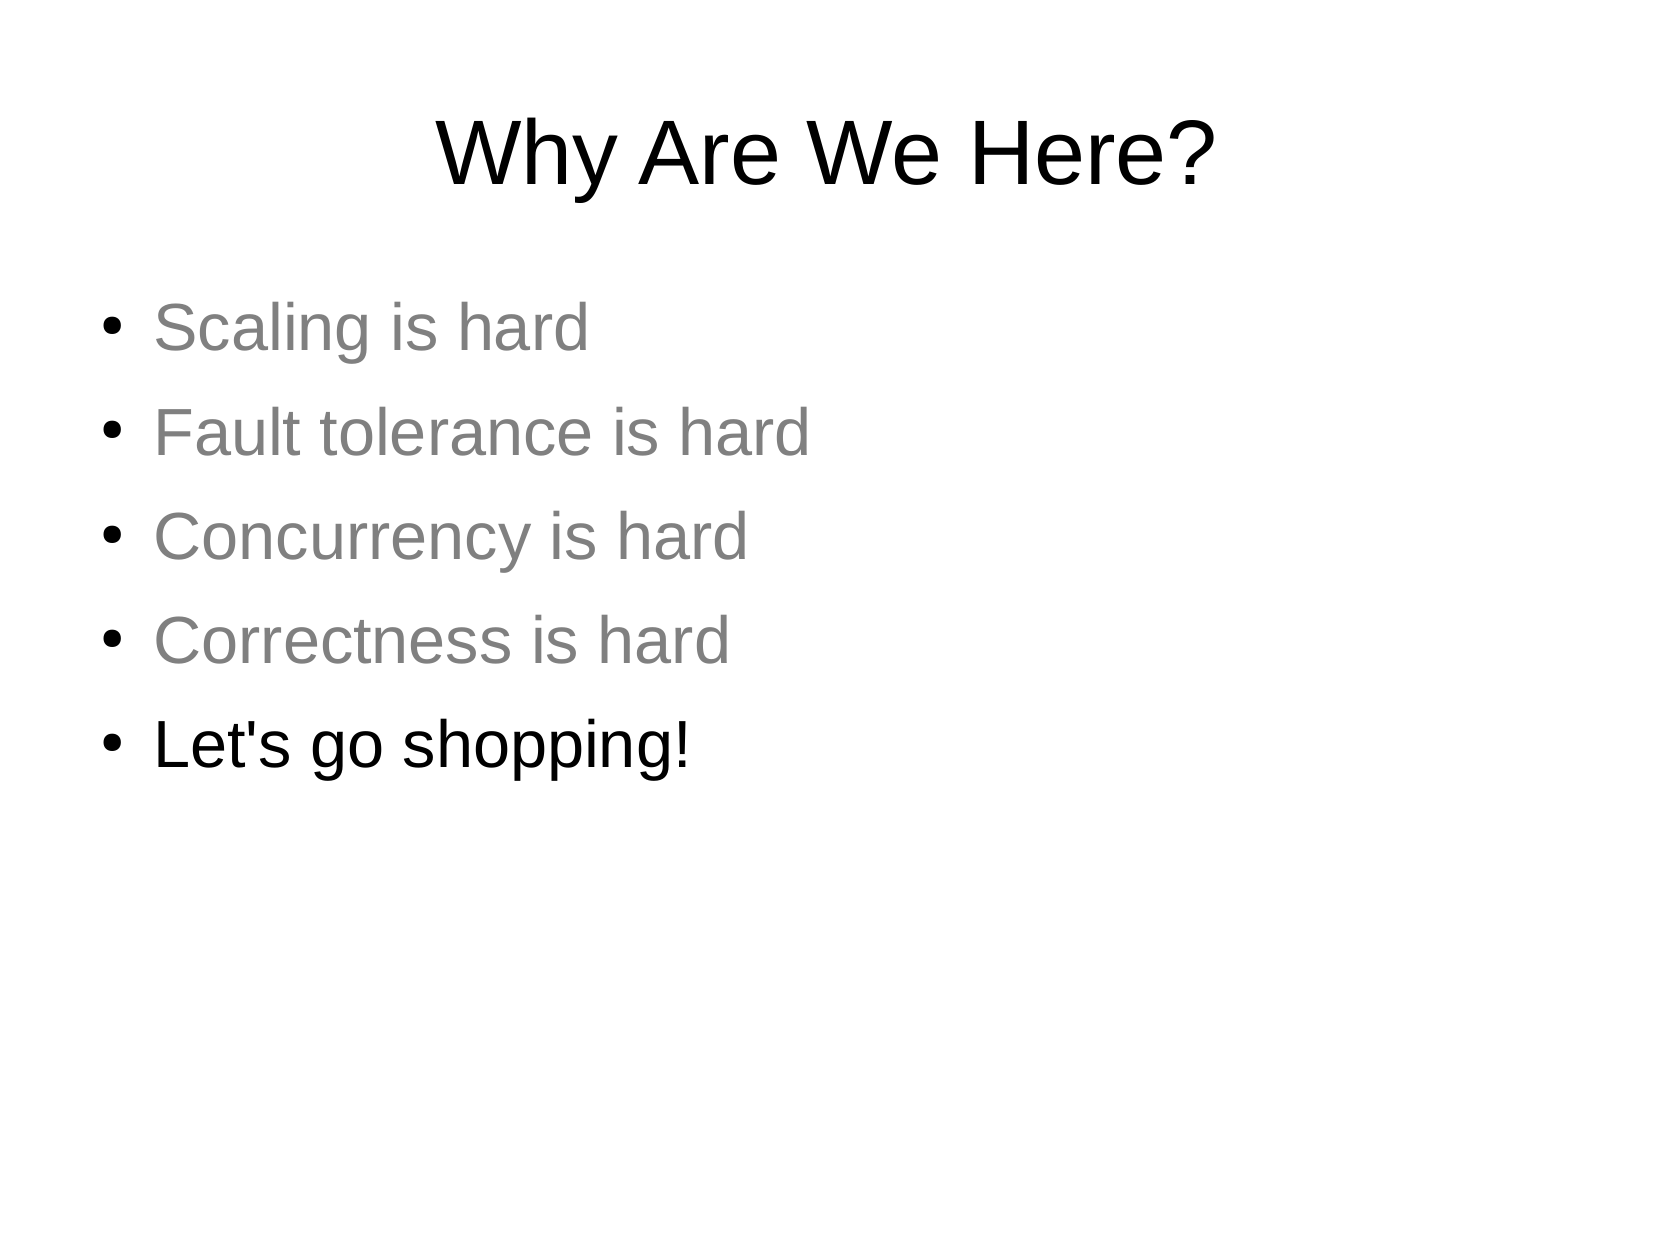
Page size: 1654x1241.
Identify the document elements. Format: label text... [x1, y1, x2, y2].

list Scaling is hard Fault tolerance is hard Concurrency is hard Correctness is hard Let's go shopping! [82, 290, 1571, 1010]
title Why Are We Here? [82, 49, 1571, 257]
